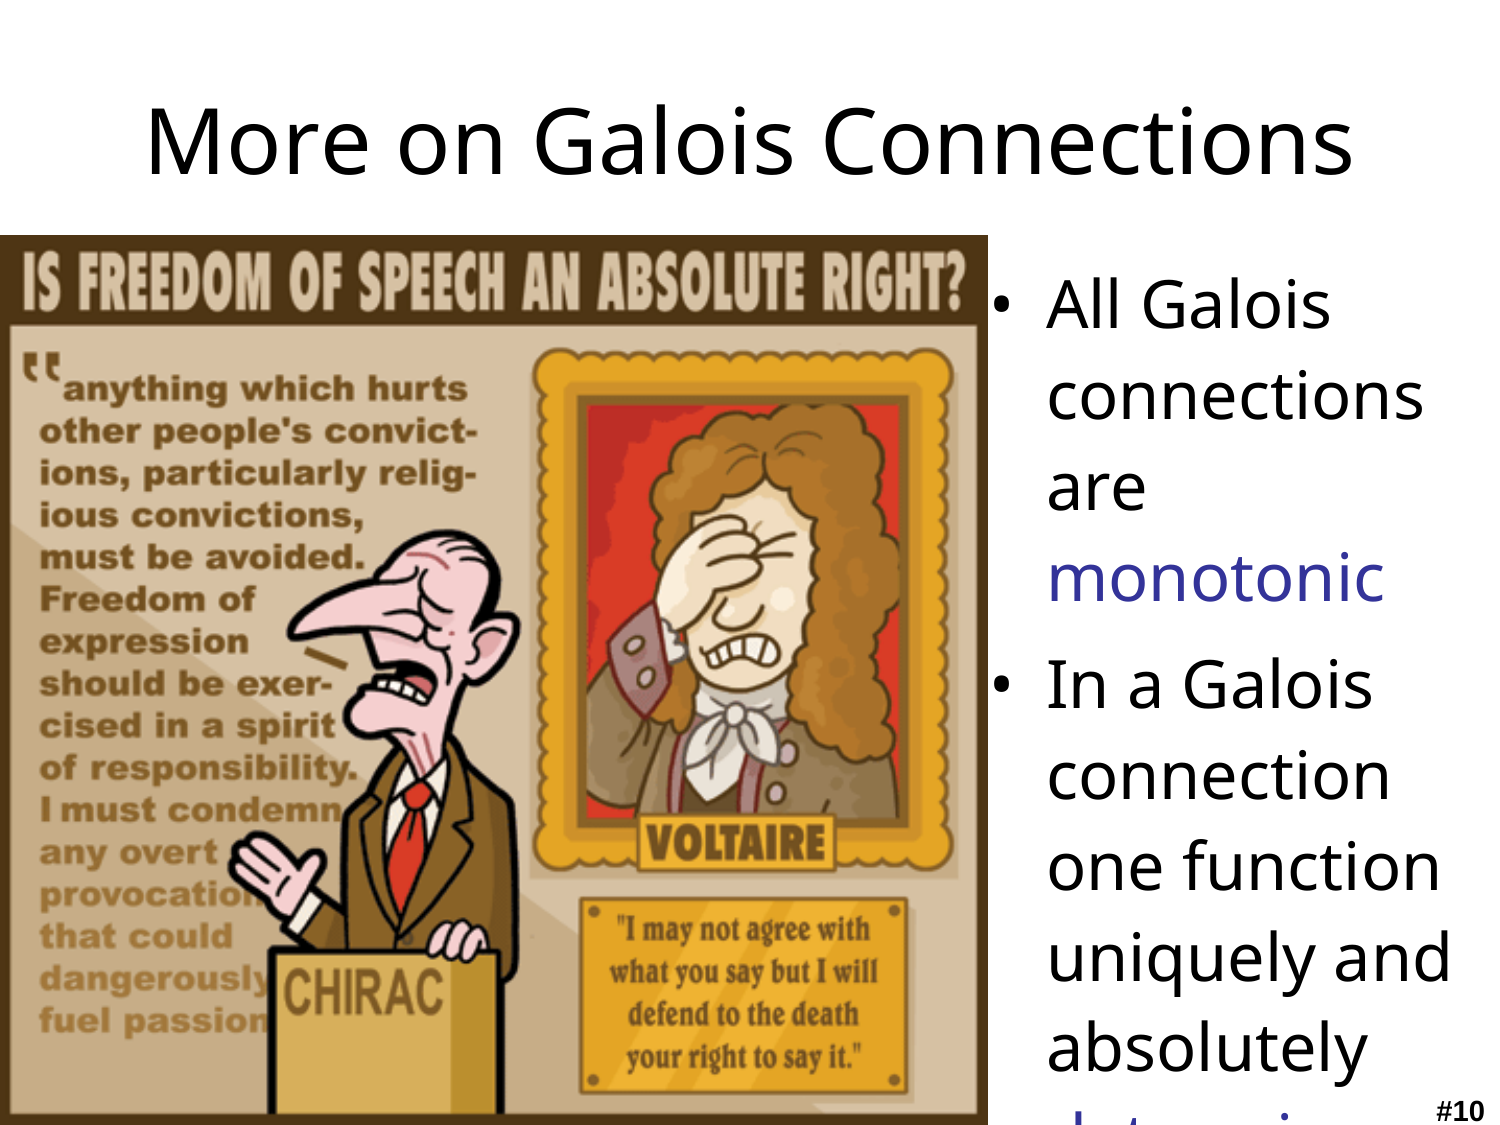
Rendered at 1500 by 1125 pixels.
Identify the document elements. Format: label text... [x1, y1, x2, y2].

picture [0, 235, 988, 1125]
title More on Galois Connections [24, 45, 1476, 233]
list All Galois connections are monotonic In a Galois connection one function uniquely and absolutely determines the other [988, 249, 1500, 1088]
